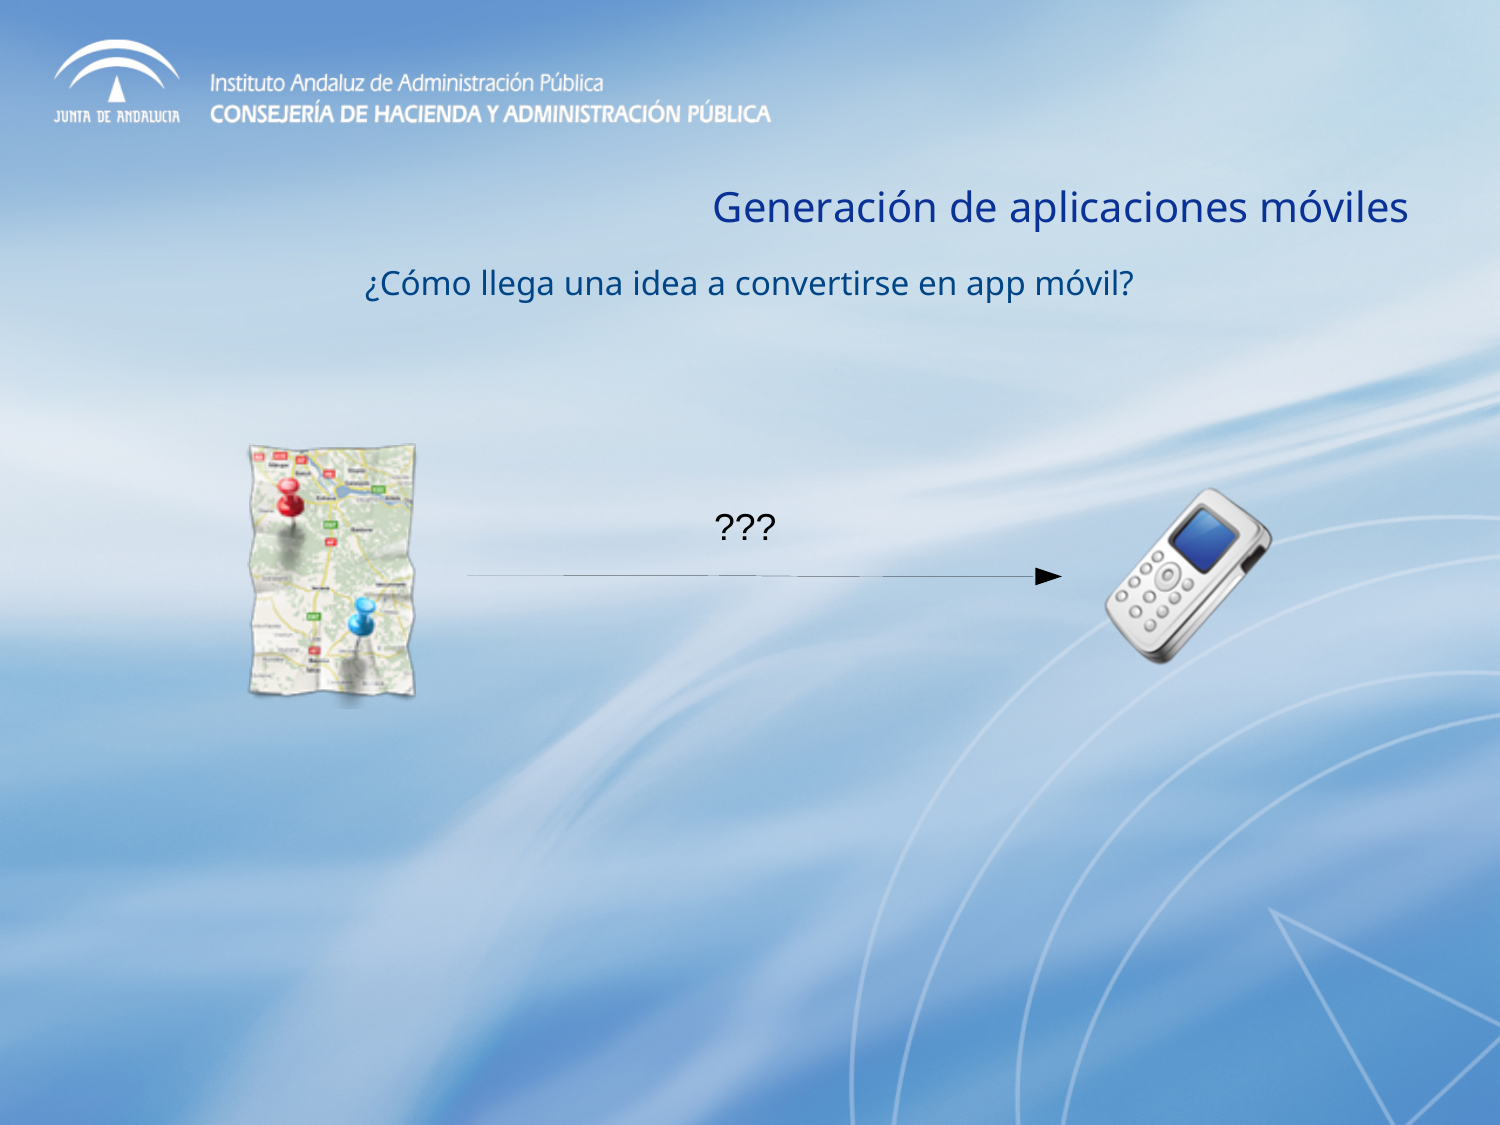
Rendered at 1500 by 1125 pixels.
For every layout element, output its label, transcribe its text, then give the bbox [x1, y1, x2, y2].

text_box ??? [699, 495, 792, 556]
picture [0, 0, 1500, 1125]
list ¿Cómo llega una idea a convertirse en app móvil? [75, 254, 1426, 997]
title Generación de aplicaciones móviles [75, 137, 1426, 254]
